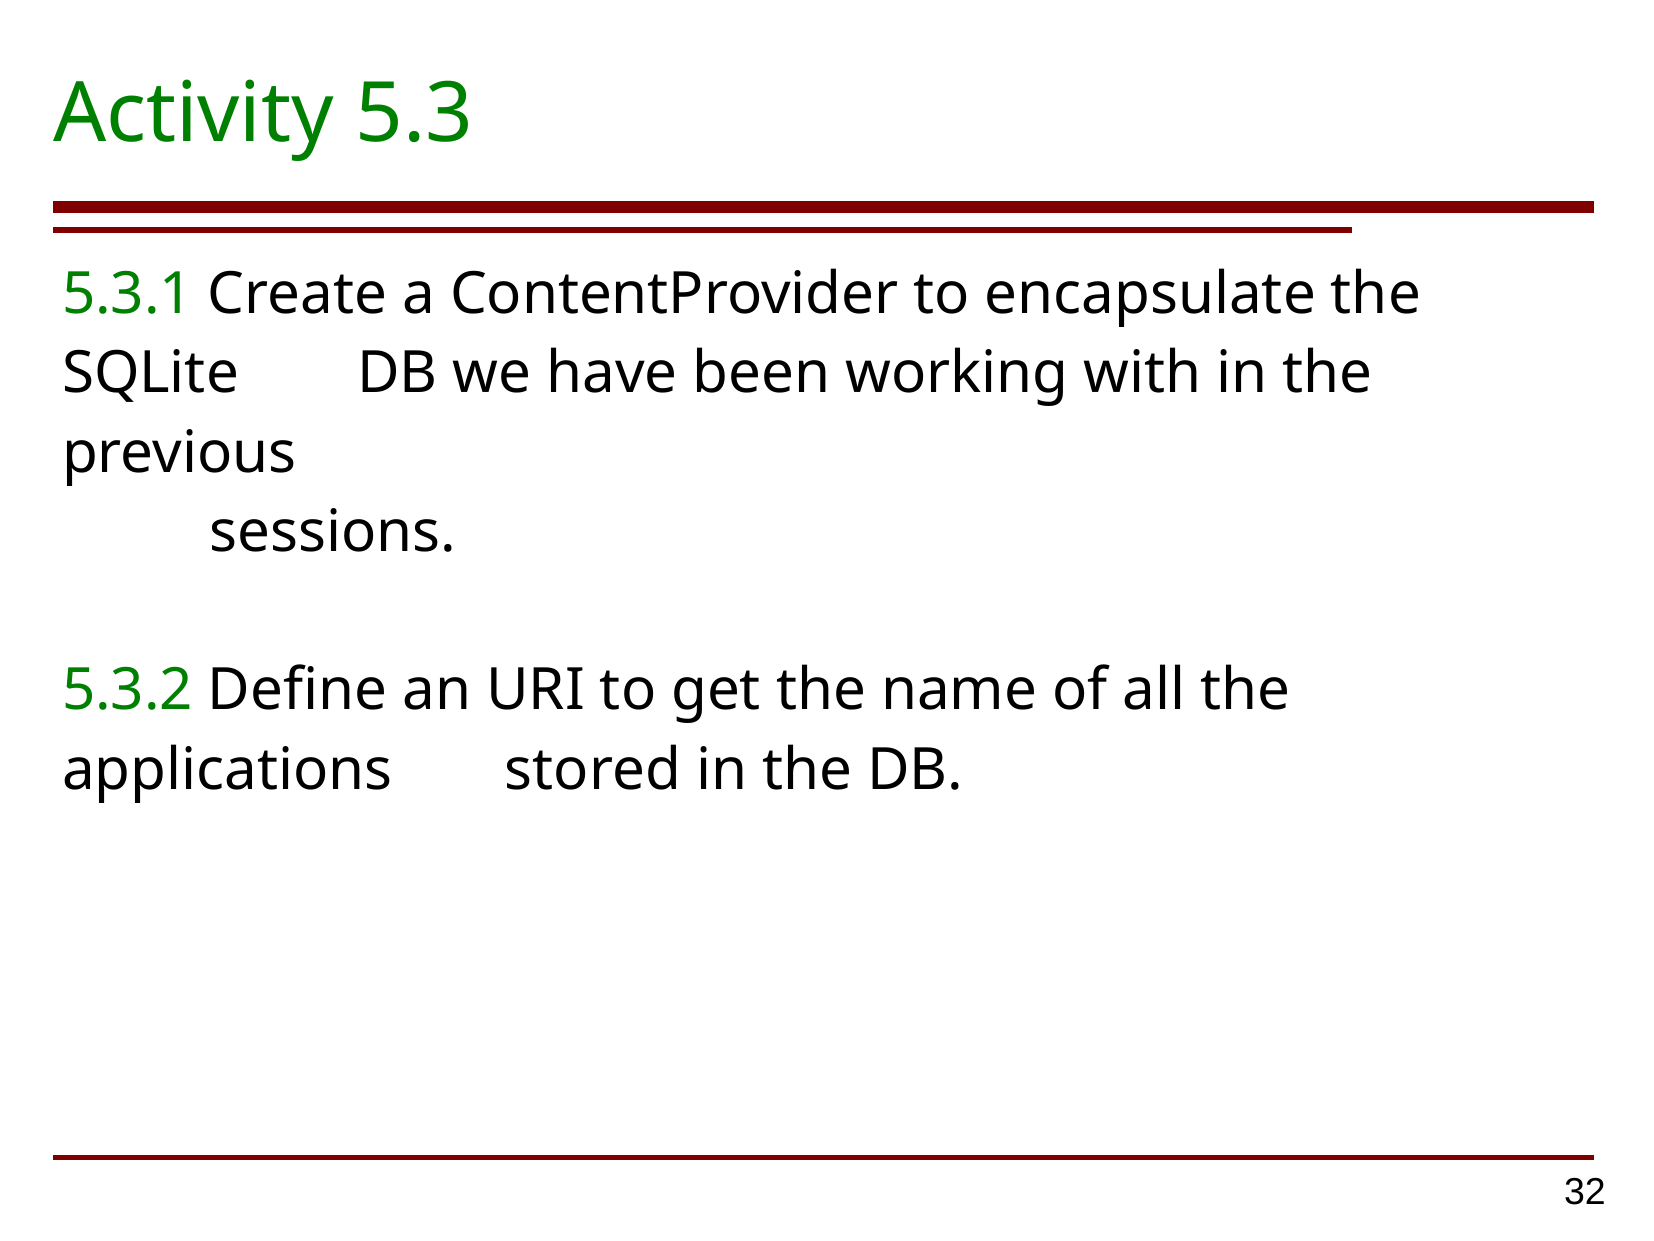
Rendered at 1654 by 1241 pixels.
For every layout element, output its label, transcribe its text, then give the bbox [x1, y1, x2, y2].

subtitle Activity 5.3 [53, 48, 1542, 172]
text_box 5.3.1 Create a ContentProvider to encapsulate the SQLite DB we have been working with in the previous sessions. 5.3.2 Define an URI to get the name of all the applications stored in the DB. [47, 243, 1583, 727]
text_box [58, 727, 1408, 1152]
text_box <número> [35, 1163, 1654, 1221]
